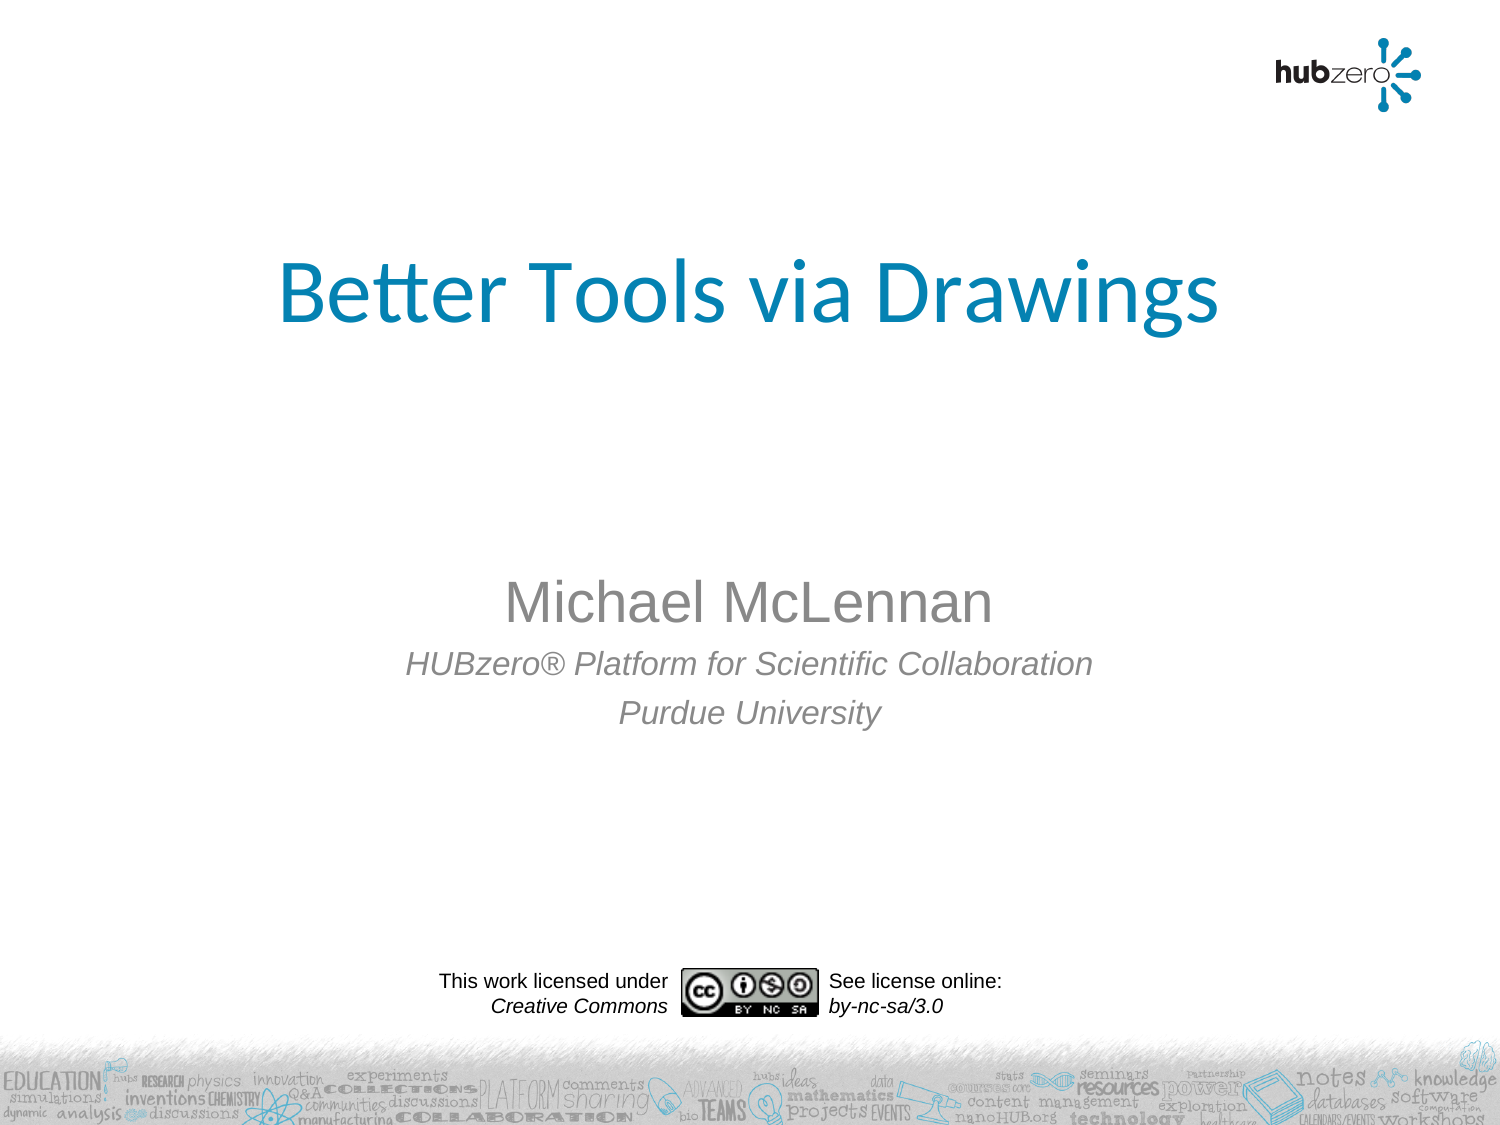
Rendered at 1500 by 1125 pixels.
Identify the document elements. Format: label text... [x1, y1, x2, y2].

picture [684, 968, 814, 1017]
text_box Michael McLennan HUBzero® Platform for Scientific Collaboration Purdue University [24, 556, 1476, 845]
picture [0, 1034, 1500, 1125]
picture [1272, 35, 1424, 115]
text_box This work licensed under Creative Commons [423, 959, 684, 1026]
text_box See license online: by-nc-sa/3.0 [814, 959, 1018, 1026]
text_box Better Tools via Drawings [112, 128, 1388, 445]
